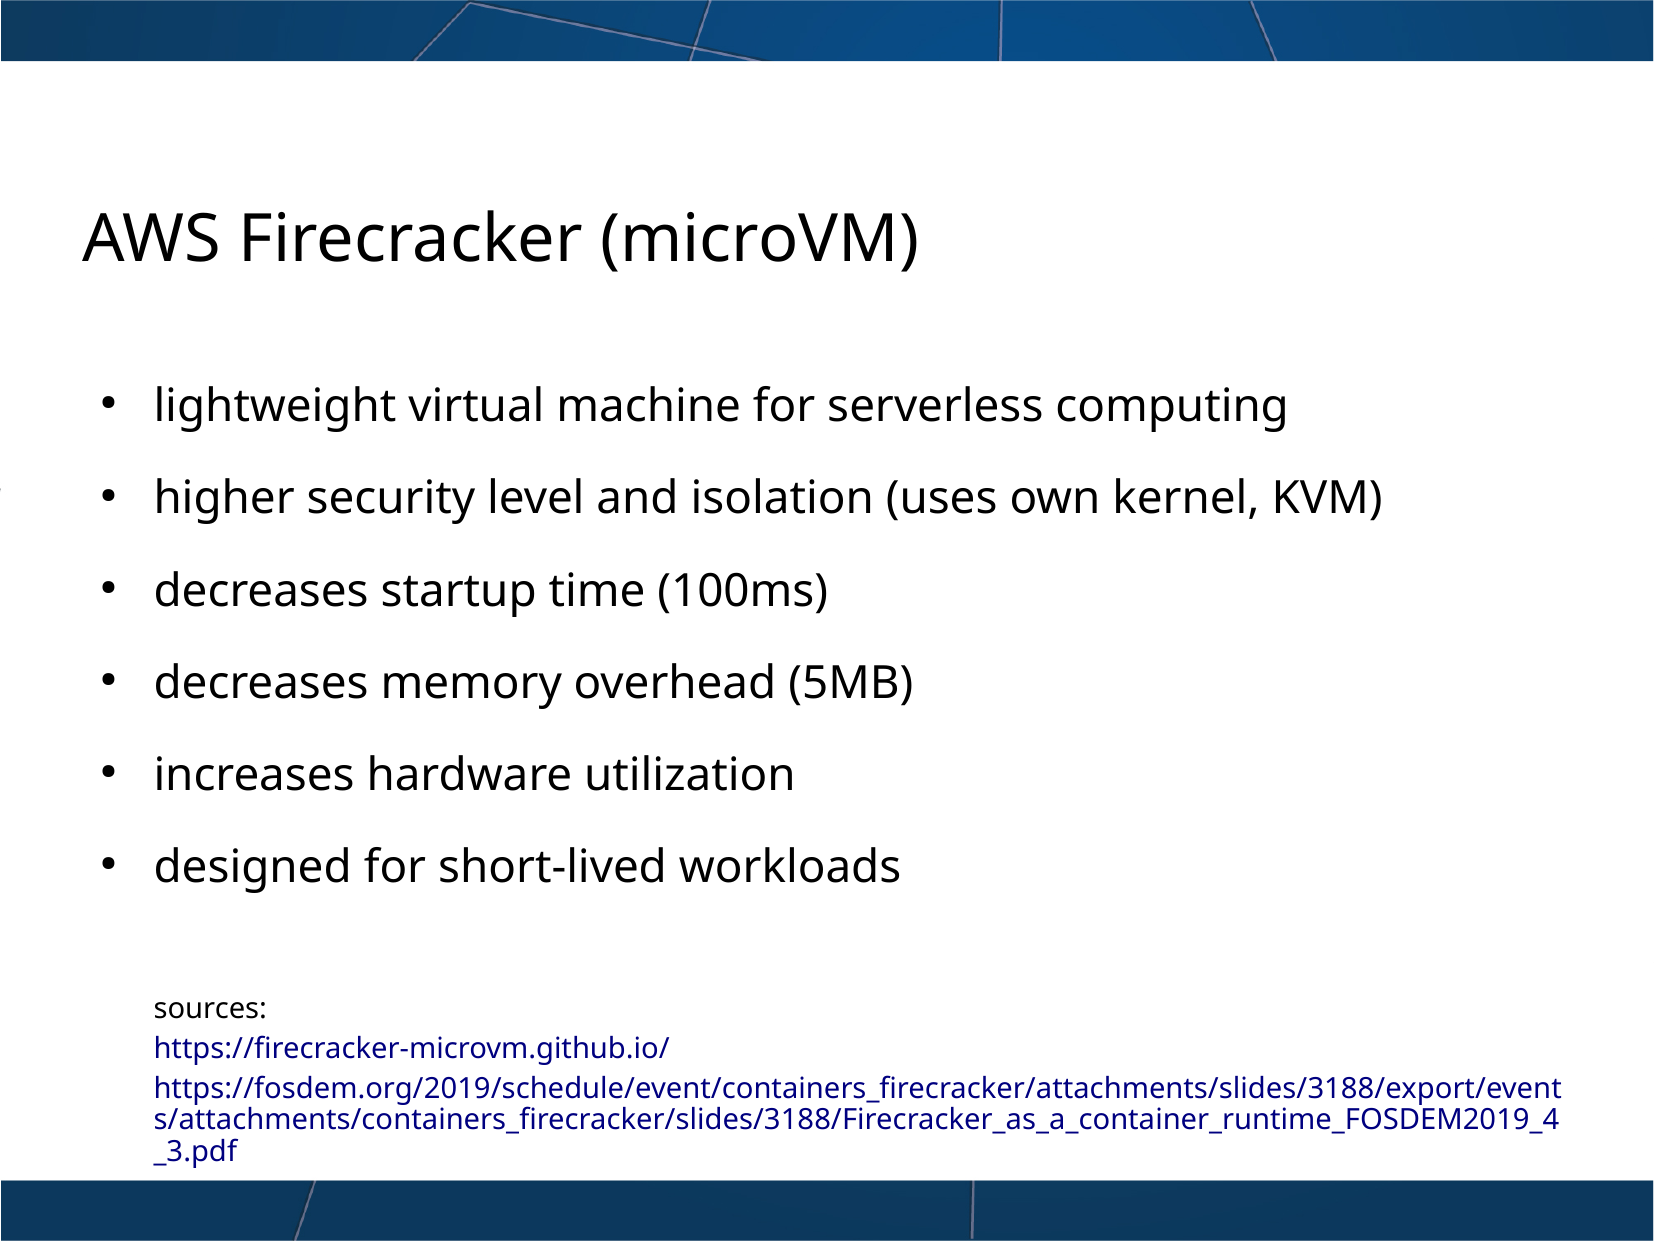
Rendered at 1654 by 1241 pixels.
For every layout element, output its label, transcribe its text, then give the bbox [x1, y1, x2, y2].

title AWS Firecracker (microVM) [82, 139, 1571, 332]
picture [0, 0, 1654, 1241]
list lightweight virtual machine for serverless computing higher security level and isolation (uses own kernel, KVM) decreases startup time (100ms) decreases memory overhead (5MB) increases hardware utilization designed for short-lived workloads sources: https://firecracker-microvm.github.io/ https://fosdem.org/2019/schedule/event/containers_firecracker/attachments/slides/3188/export/events/attachments/containers_firecracker/slides/3188/Firecracker_as_a_container_runtime_FOSDEM2019_4_3.pdf [82, 372, 1571, 1026]
